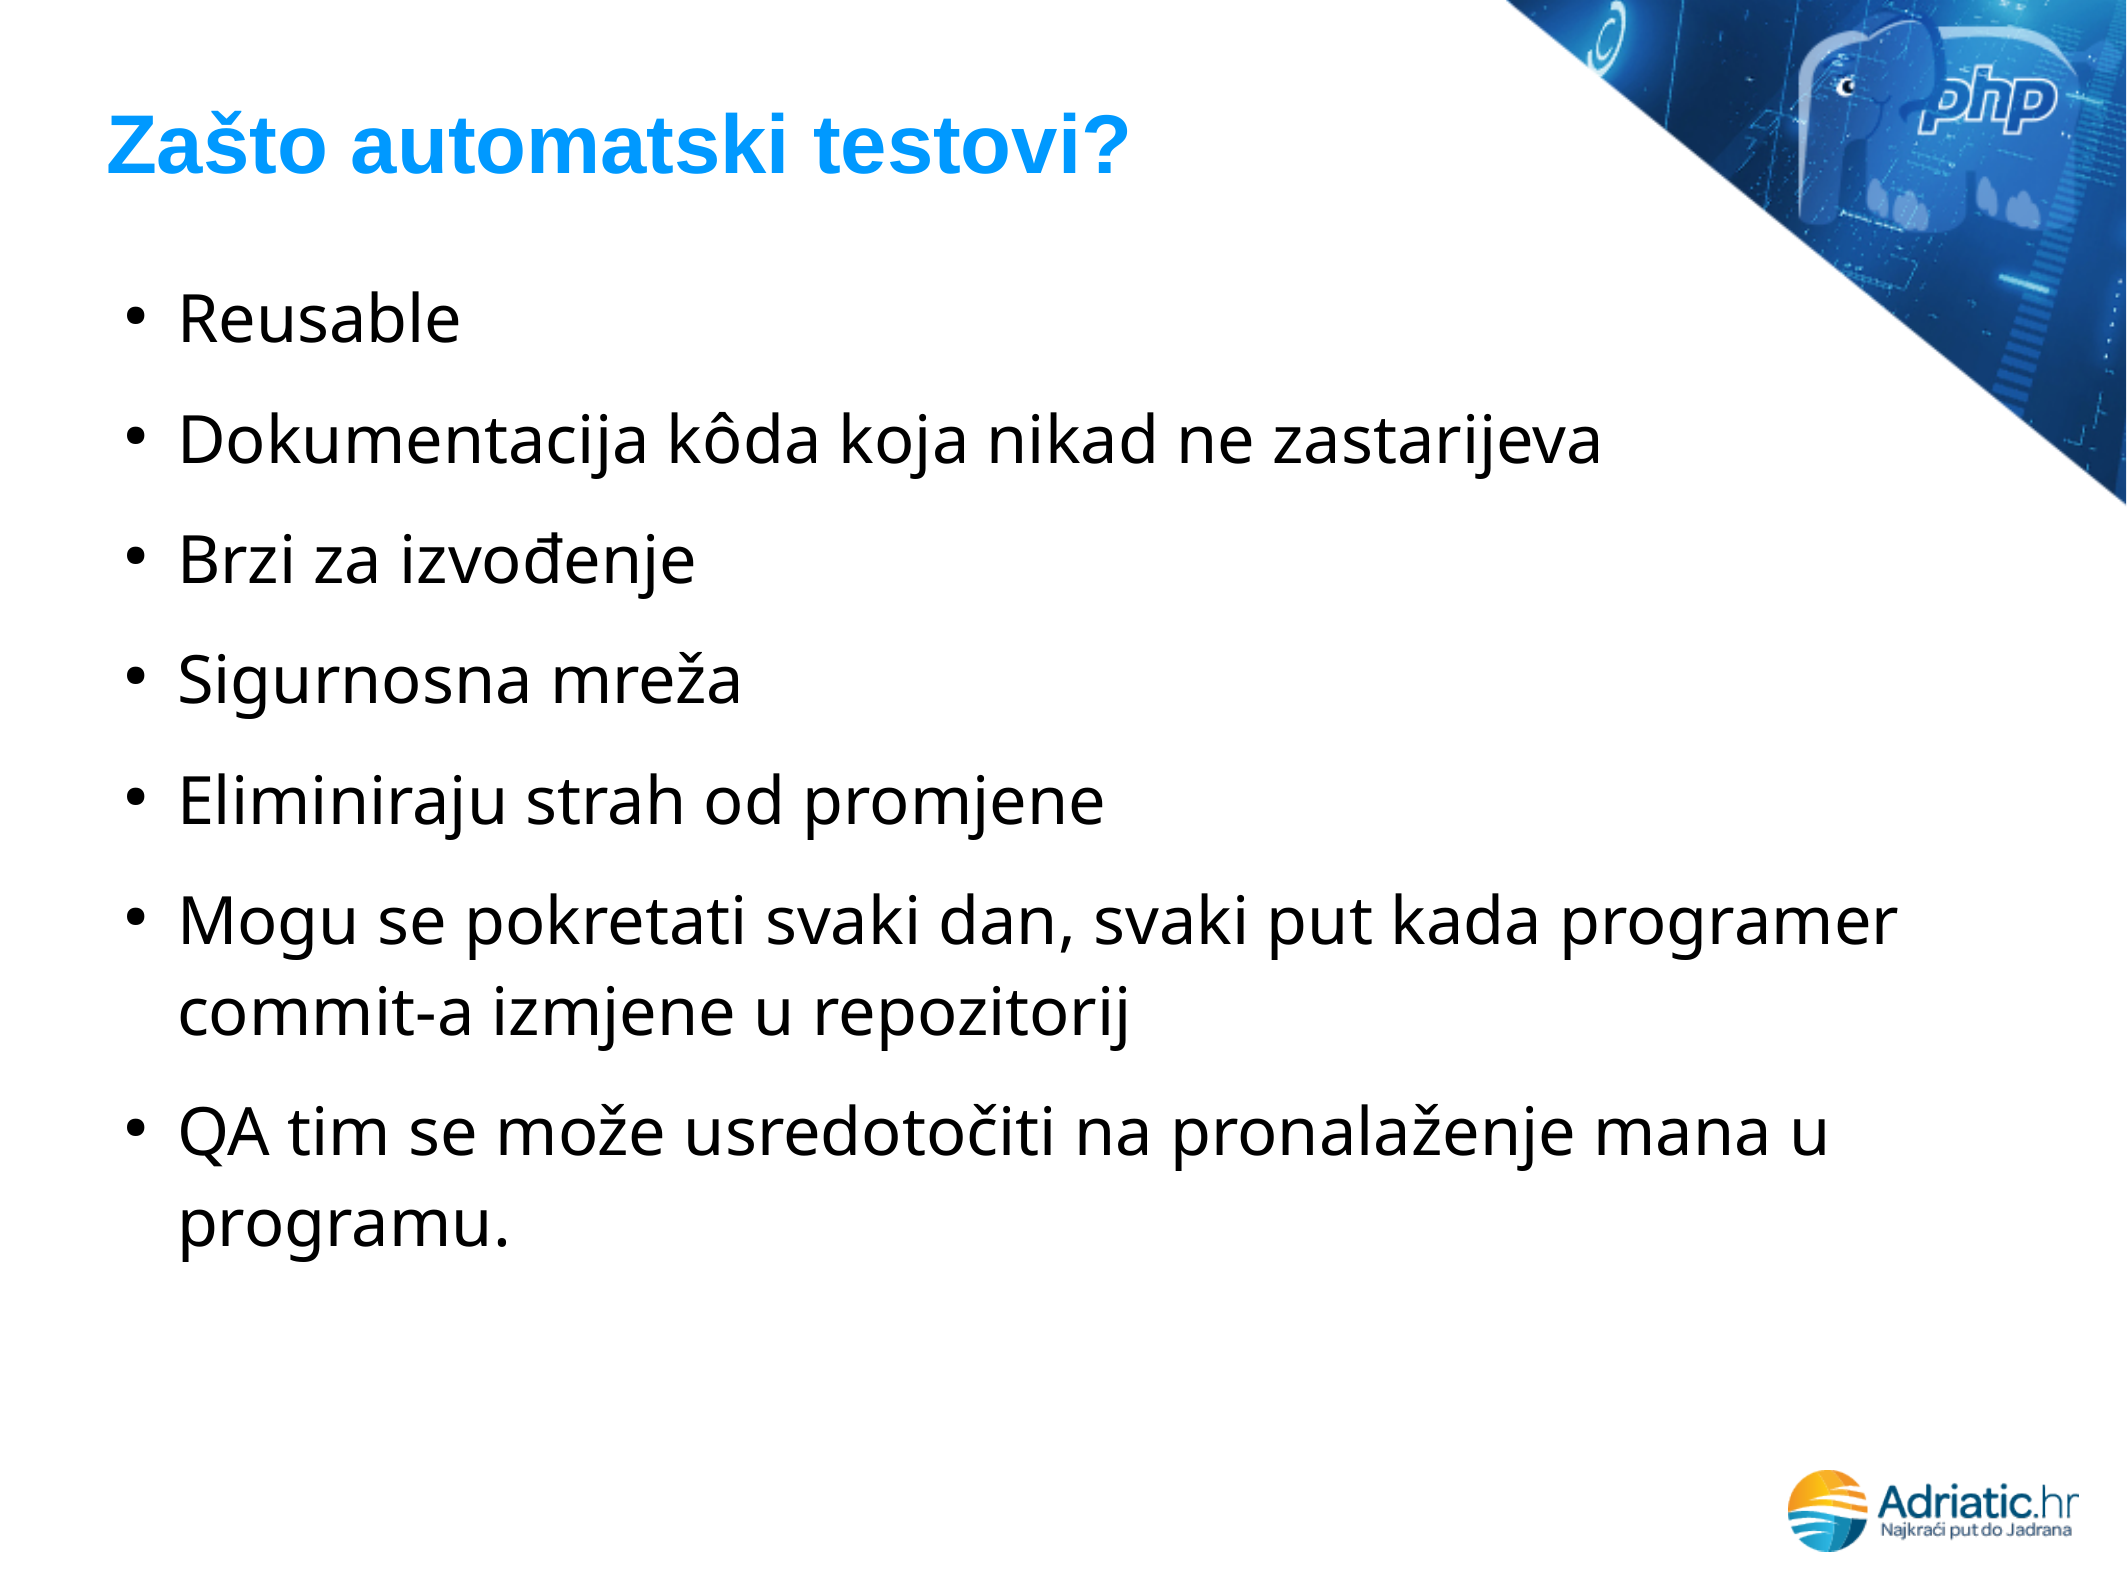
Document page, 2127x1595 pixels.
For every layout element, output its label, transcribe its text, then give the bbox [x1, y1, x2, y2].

picture [1788, 1470, 2079, 1552]
picture [1505, 0, 2127, 625]
title Zašto automatski testovi? [106, 70, 1630, 219]
list Reusable Dokumentacija kôda koja nikad ne zastarijeva Brzi za izvođenje Sigurnosna mreža Eliminiraju strah od promjene Mogu se pokretati svaki dan, svaki put kada programer commit-a izmjene u repozitorij QA tim se može usredotočiti na pronalaženje mana u programu. [106, 271, 2020, 1453]
